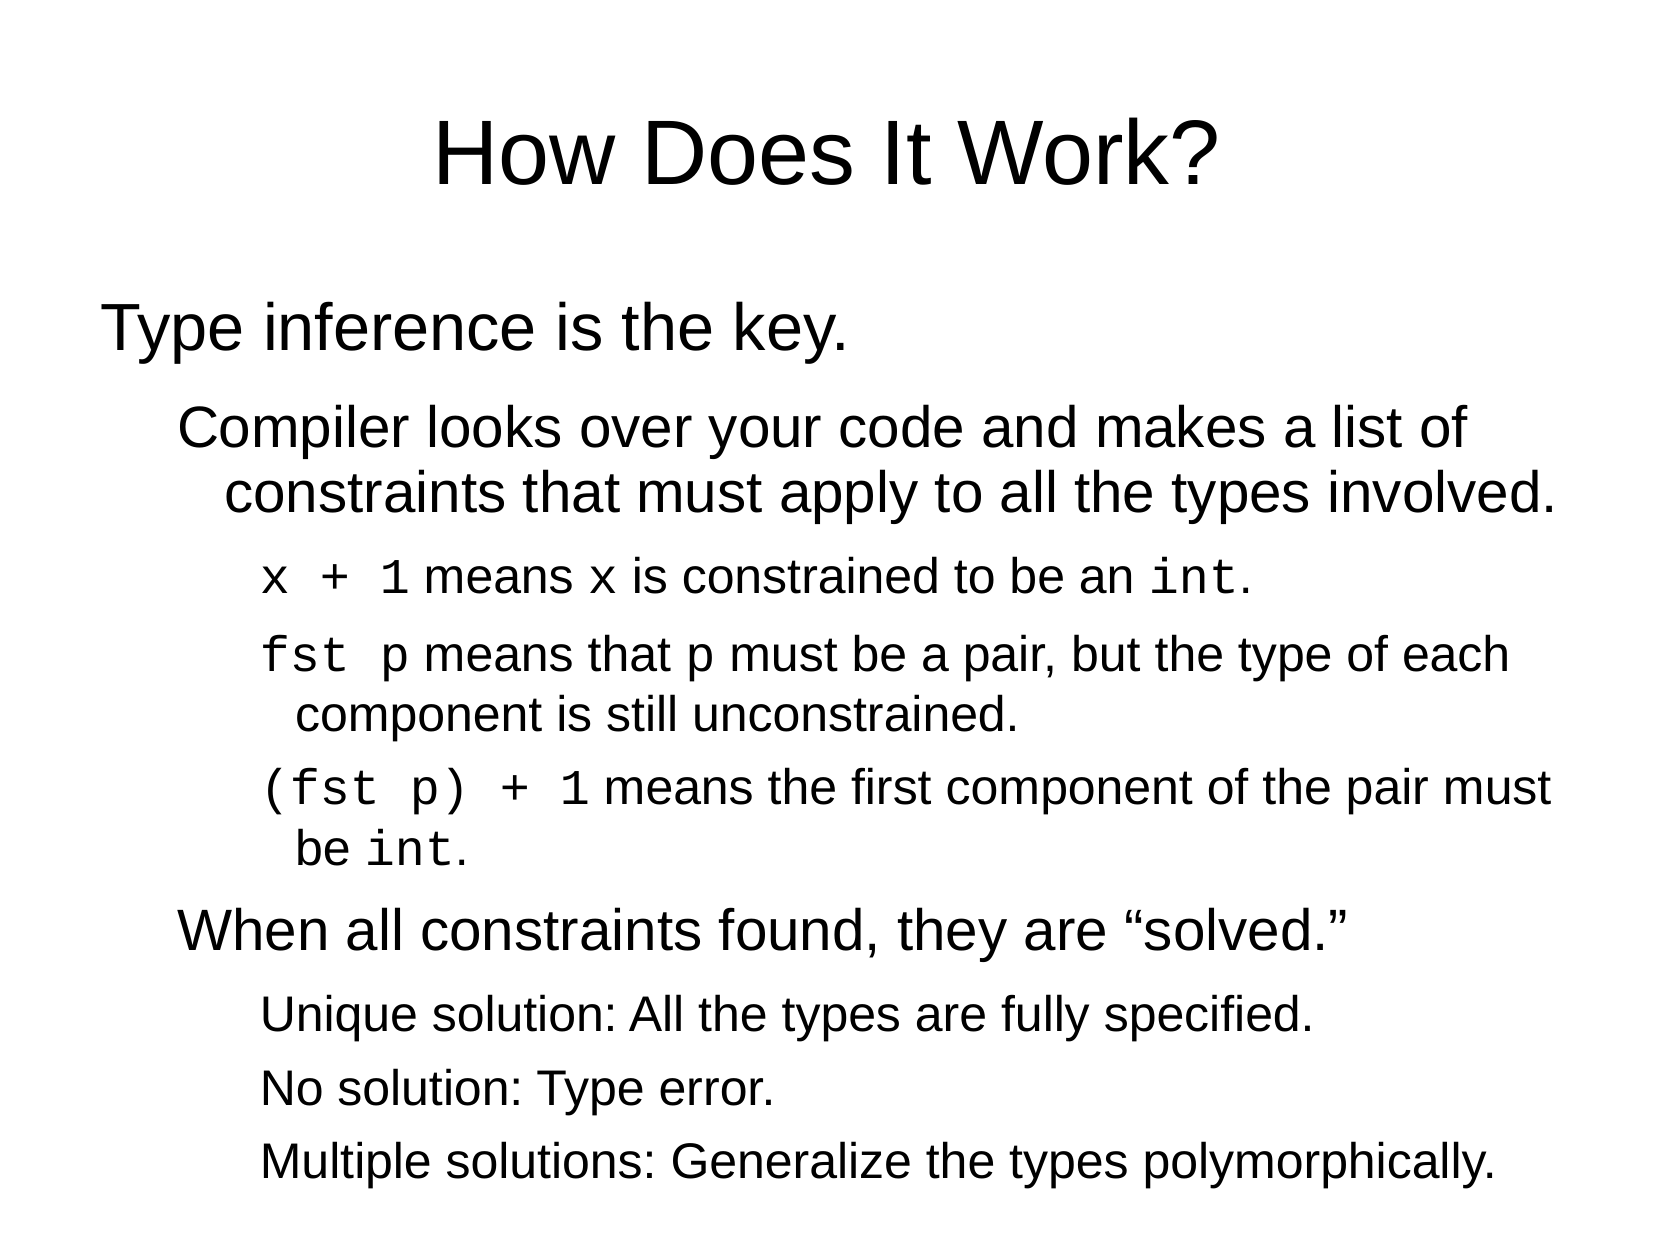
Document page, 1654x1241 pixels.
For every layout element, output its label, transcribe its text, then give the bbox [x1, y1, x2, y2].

title How Does It Work? [82, 56, 1571, 250]
list Type inference is the key. Compiler looks over your code and makes a list of constraints that must apply to all the types involved. x + 1 means x is constrained to be an int. fst p means that p must be a pair, but the type of each component is still unconstrained. (fst p) + 1 means the first component of the pair must be int. When all constraints found, they are “solved.” Unique solution: All the types are fully specified. No solution: Type error. Multiple solutions: Generalize the types polymorphically. [82, 290, 1571, 1182]
